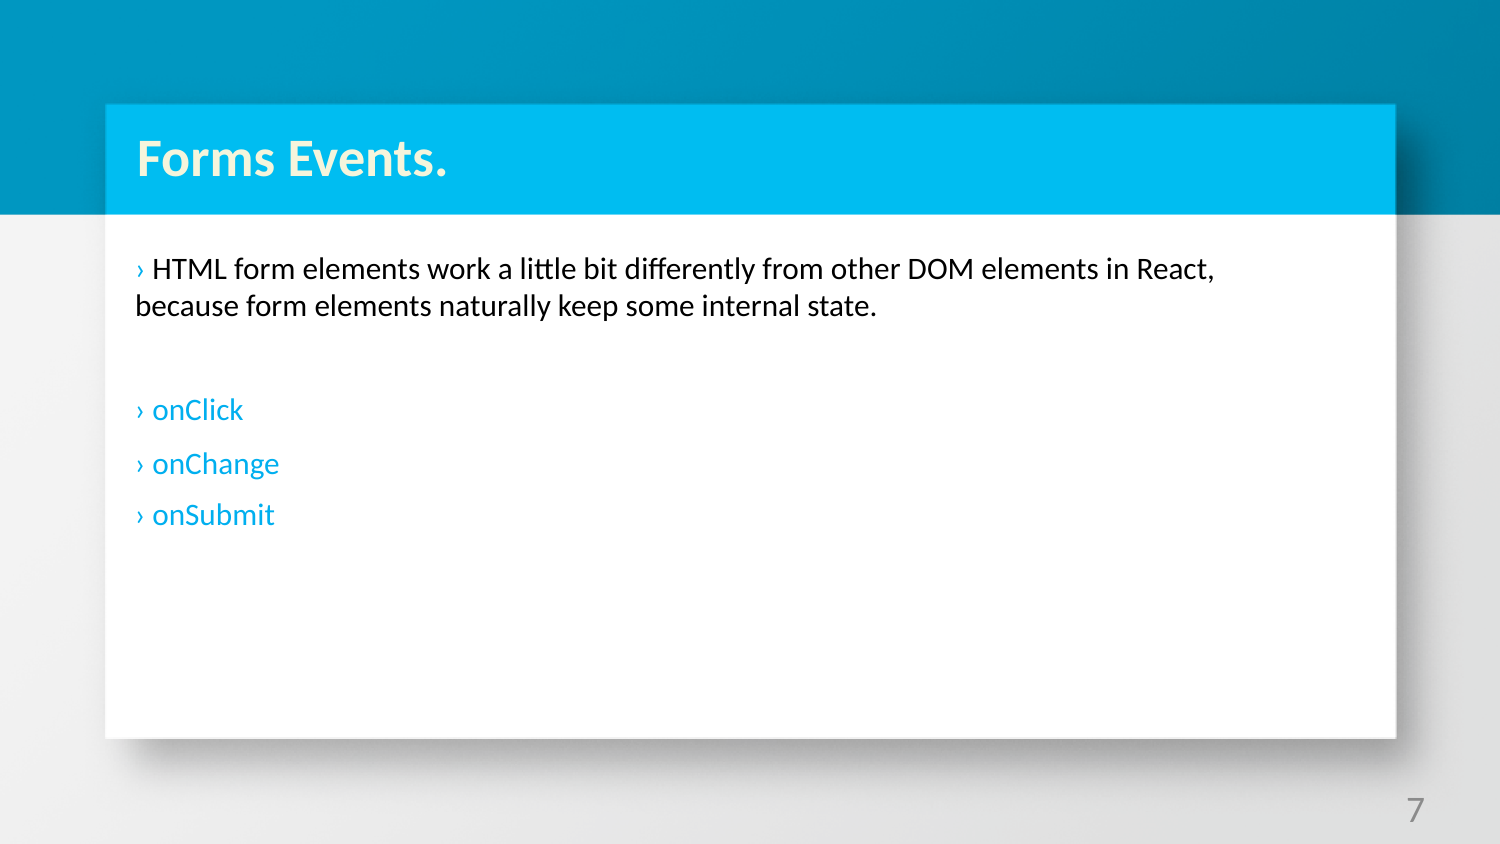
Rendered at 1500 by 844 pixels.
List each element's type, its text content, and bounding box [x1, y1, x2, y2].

text_box › onChange [120, 443, 361, 495]
text_box › HTML form elements work a little bit differently from other DOM elements in React, because form elements naturally keep some internal state. [931, 208, 1231, 361]
text_box › onSubmit [120, 495, 361, 547]
text_box › onClick [120, 390, 361, 442]
picture [0, 215, 1500, 844]
title Forms Events. [135, 120, 931, 382]
